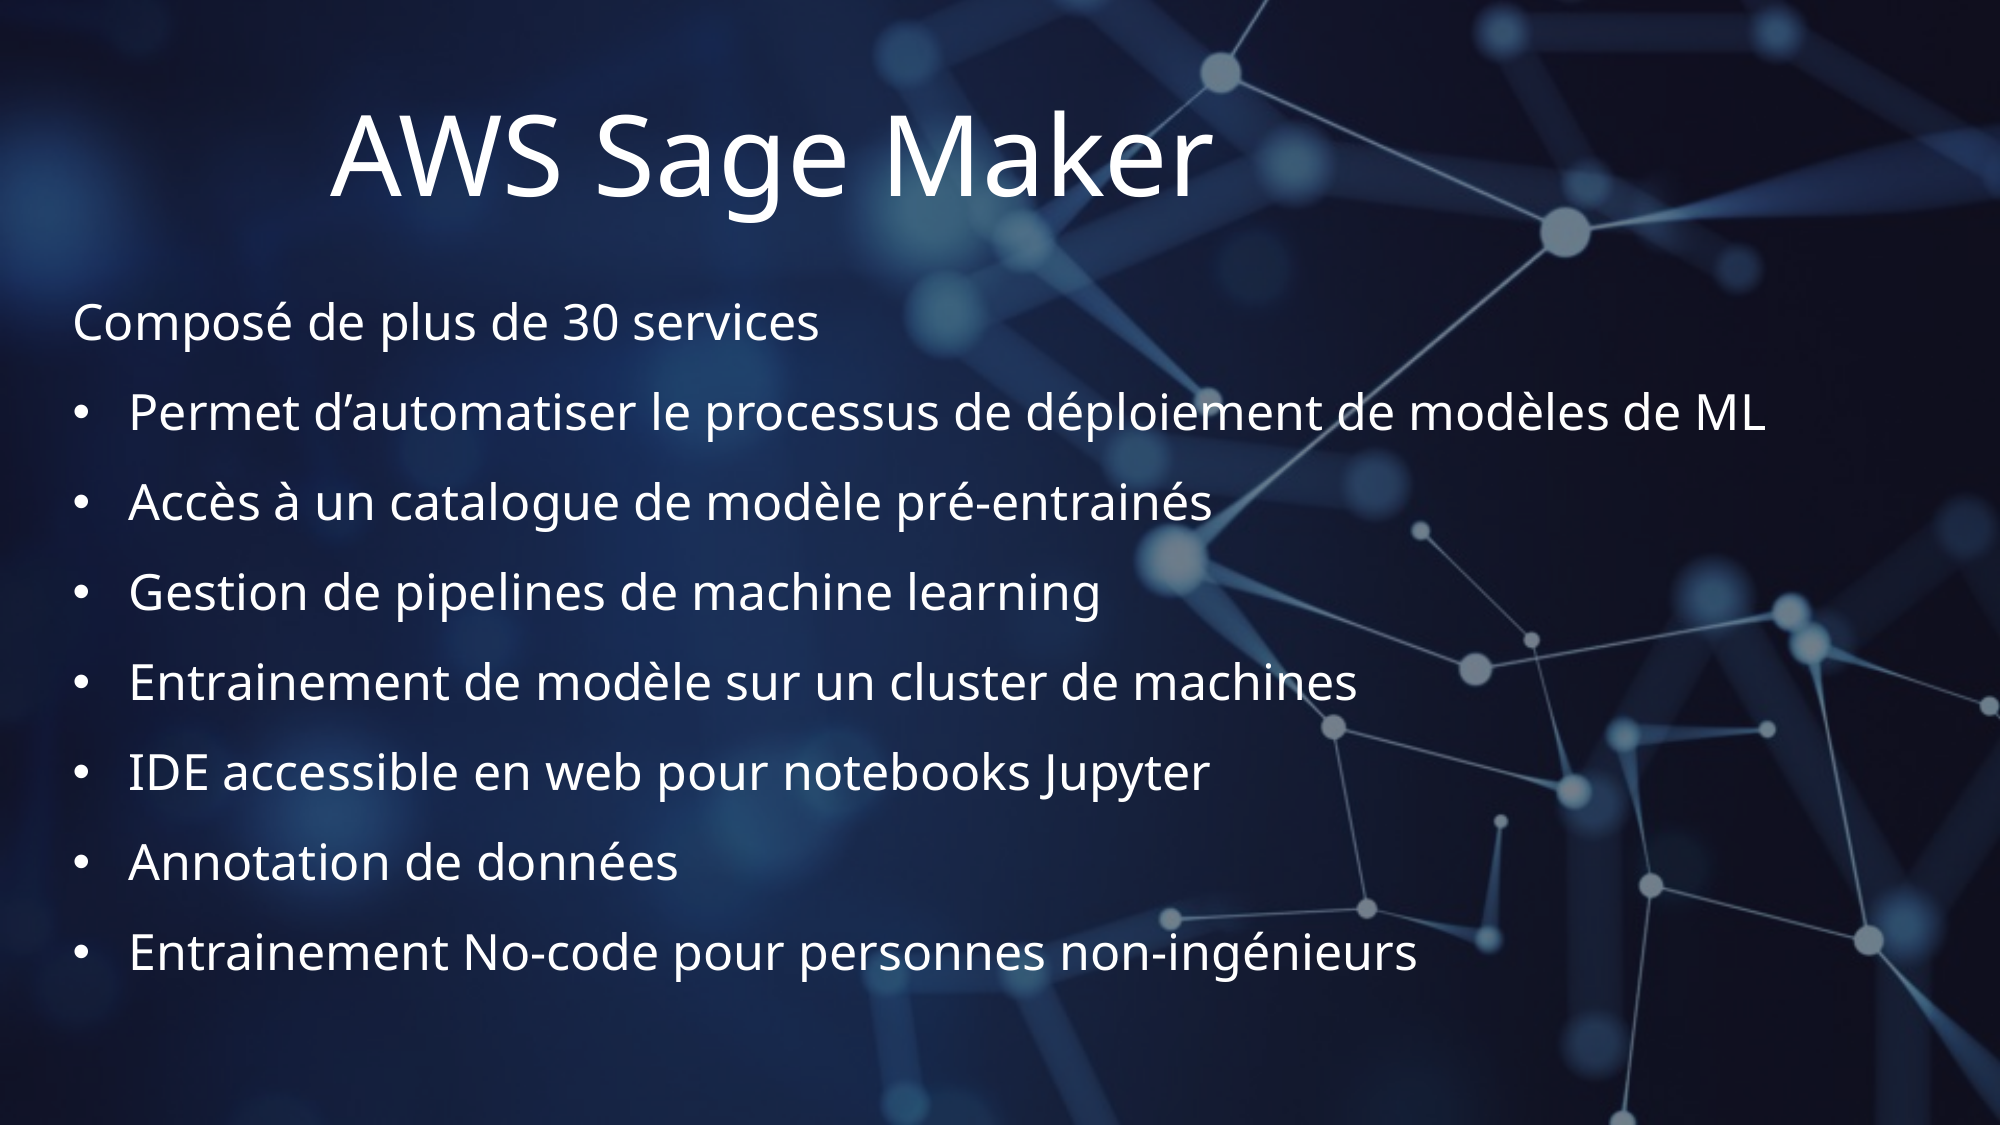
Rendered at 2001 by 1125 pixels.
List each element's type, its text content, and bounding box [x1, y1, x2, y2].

picture [0, 0, 2000, 1125]
title AWS Sage Maker [23, 32, 1524, 222]
text_box Composé de plus de 30 services Permet d’automatiser le processus de déploiement de modèles de ML Accès à un catalogue de modèle pré-entrainés Gestion de pipelines de machine learning Entrainement de modèle sur un cluster de machines IDE accessible en web pour notebooks Jupyter Annotation de données Entrainement No-code pour personnes non-ingénieurs [57, 253, 1919, 985]
